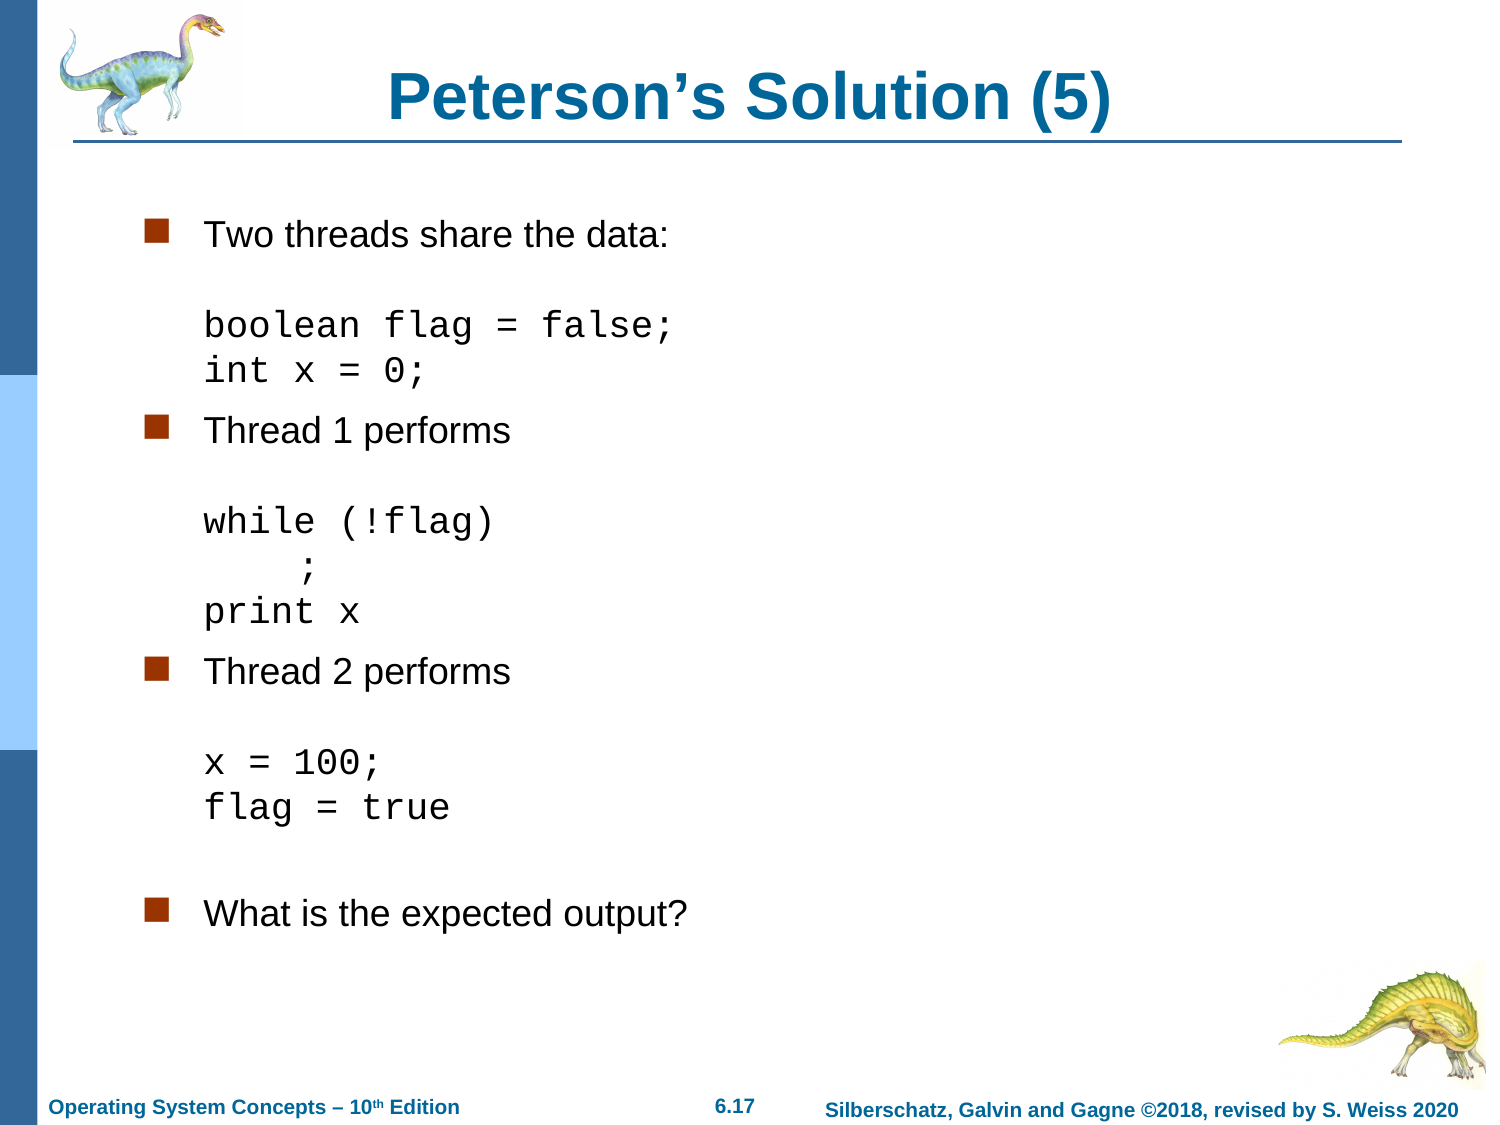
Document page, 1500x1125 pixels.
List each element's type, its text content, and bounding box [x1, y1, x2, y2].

list Two threads share the data: boolean flag = false; int x = 0; Thread 1 performs while (!flag) ; print x Thread 2 performs x = 100; flag = true What is the expected output? [132, 202, 1483, 946]
picture [46, 0, 243, 149]
picture [1275, 959, 1486, 1090]
title Peterson’s Solution (5) [75, 45, 1426, 141]
